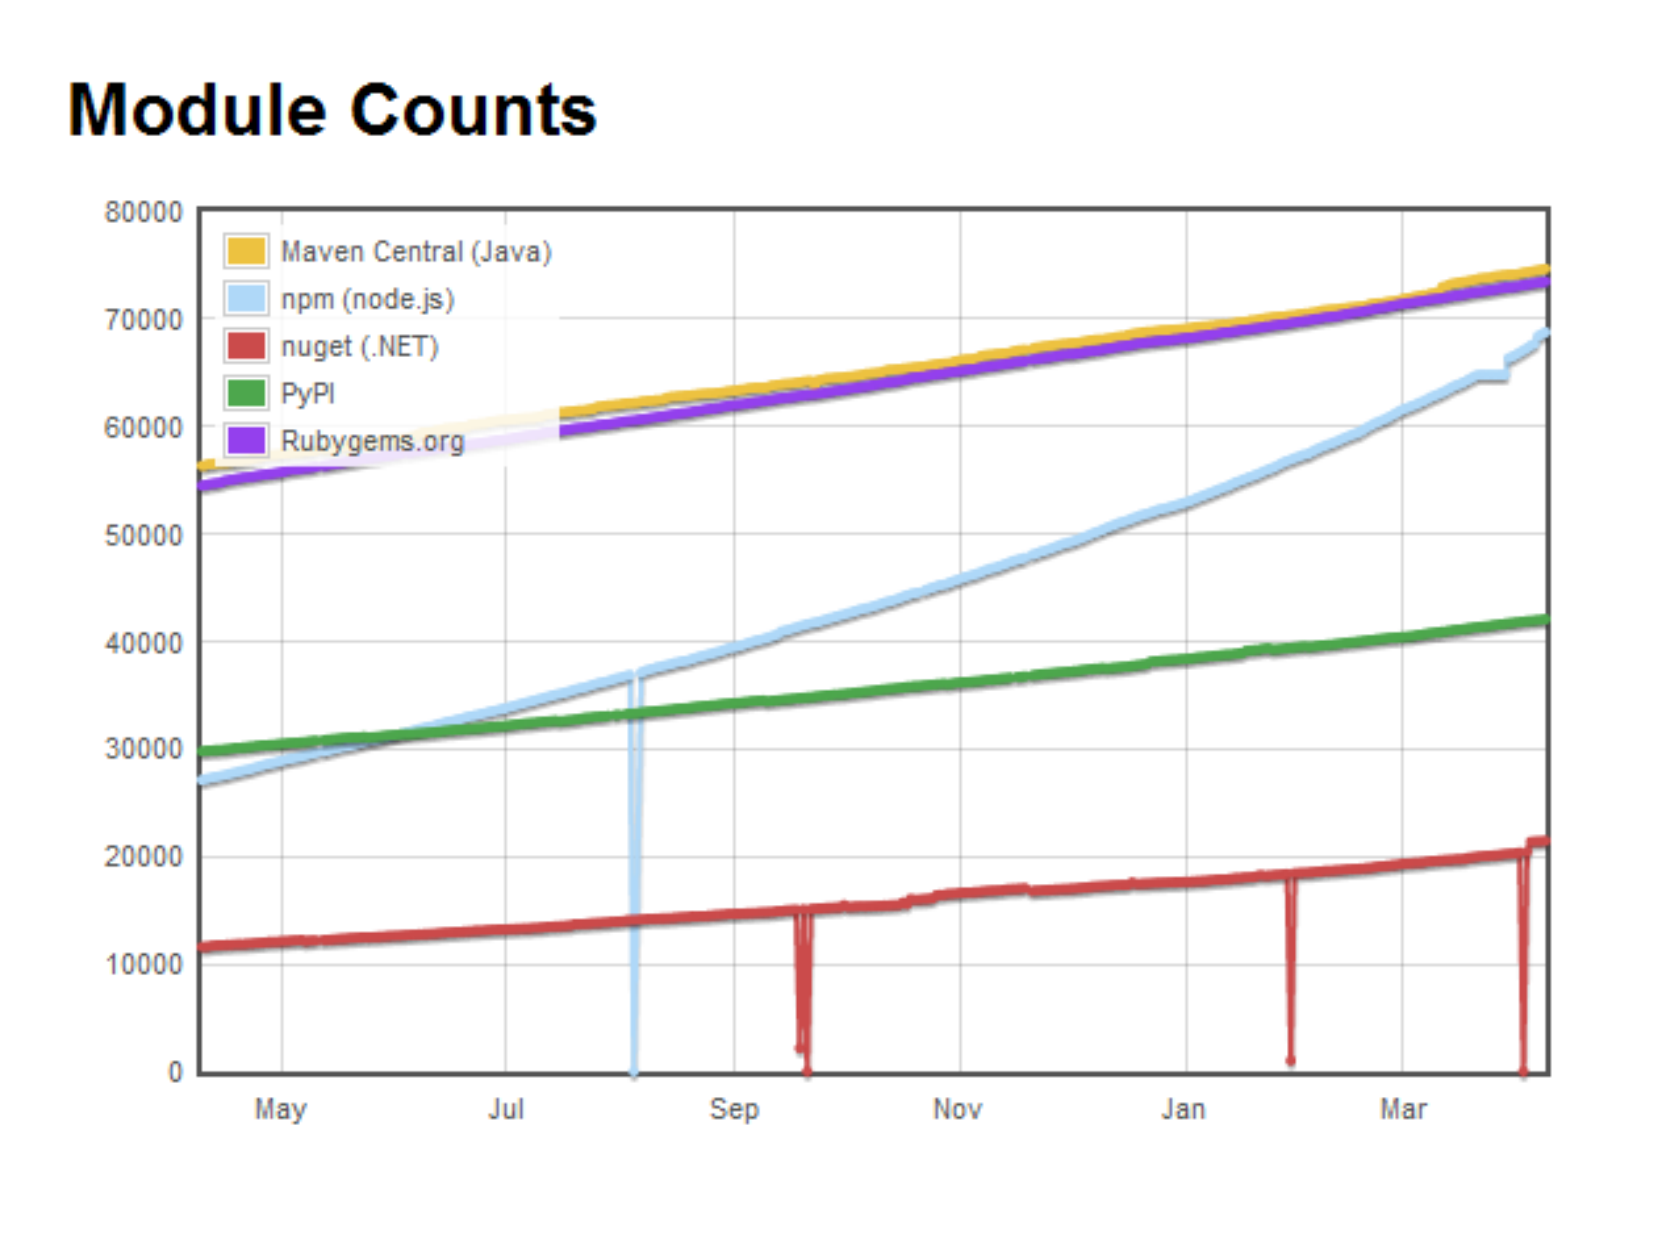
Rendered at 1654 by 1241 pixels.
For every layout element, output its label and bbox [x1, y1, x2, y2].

picture [37, 65, 1599, 1146]
